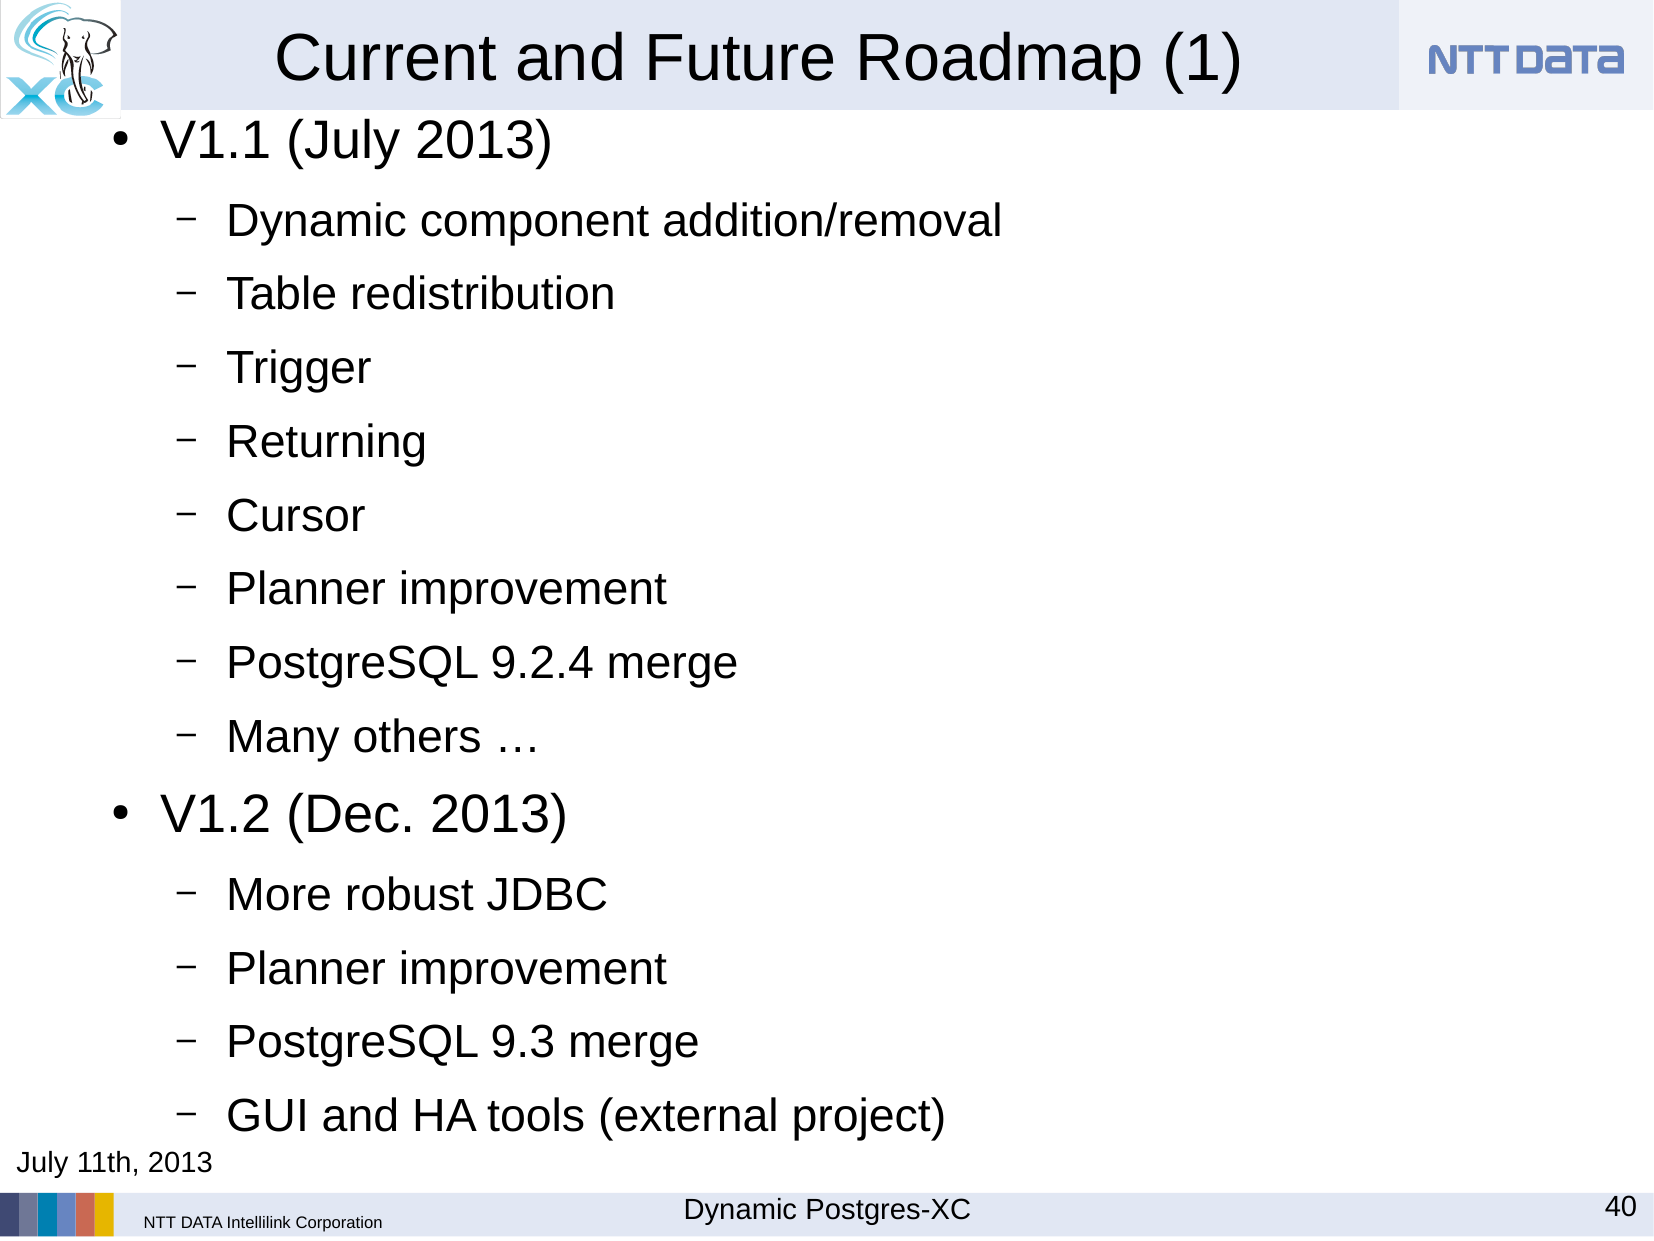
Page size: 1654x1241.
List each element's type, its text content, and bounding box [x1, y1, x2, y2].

picture [0, 0, 121, 119]
list V1.1 (July 2013) Dynamic component addition/removal Table redistribution Trigger Returning Cursor Planner improvement PostgreSQL 9.2.4 merge Many others … V1.2 (Dec. 2013) More robust JDBC Planner improvement PostgreSQL 9.3 merge GUI and HA tools (external project) [94, 109, 1583, 1145]
picture [1429, 45, 1624, 74]
title Current and Future Roadmap (1) [120, 3, 1399, 109]
